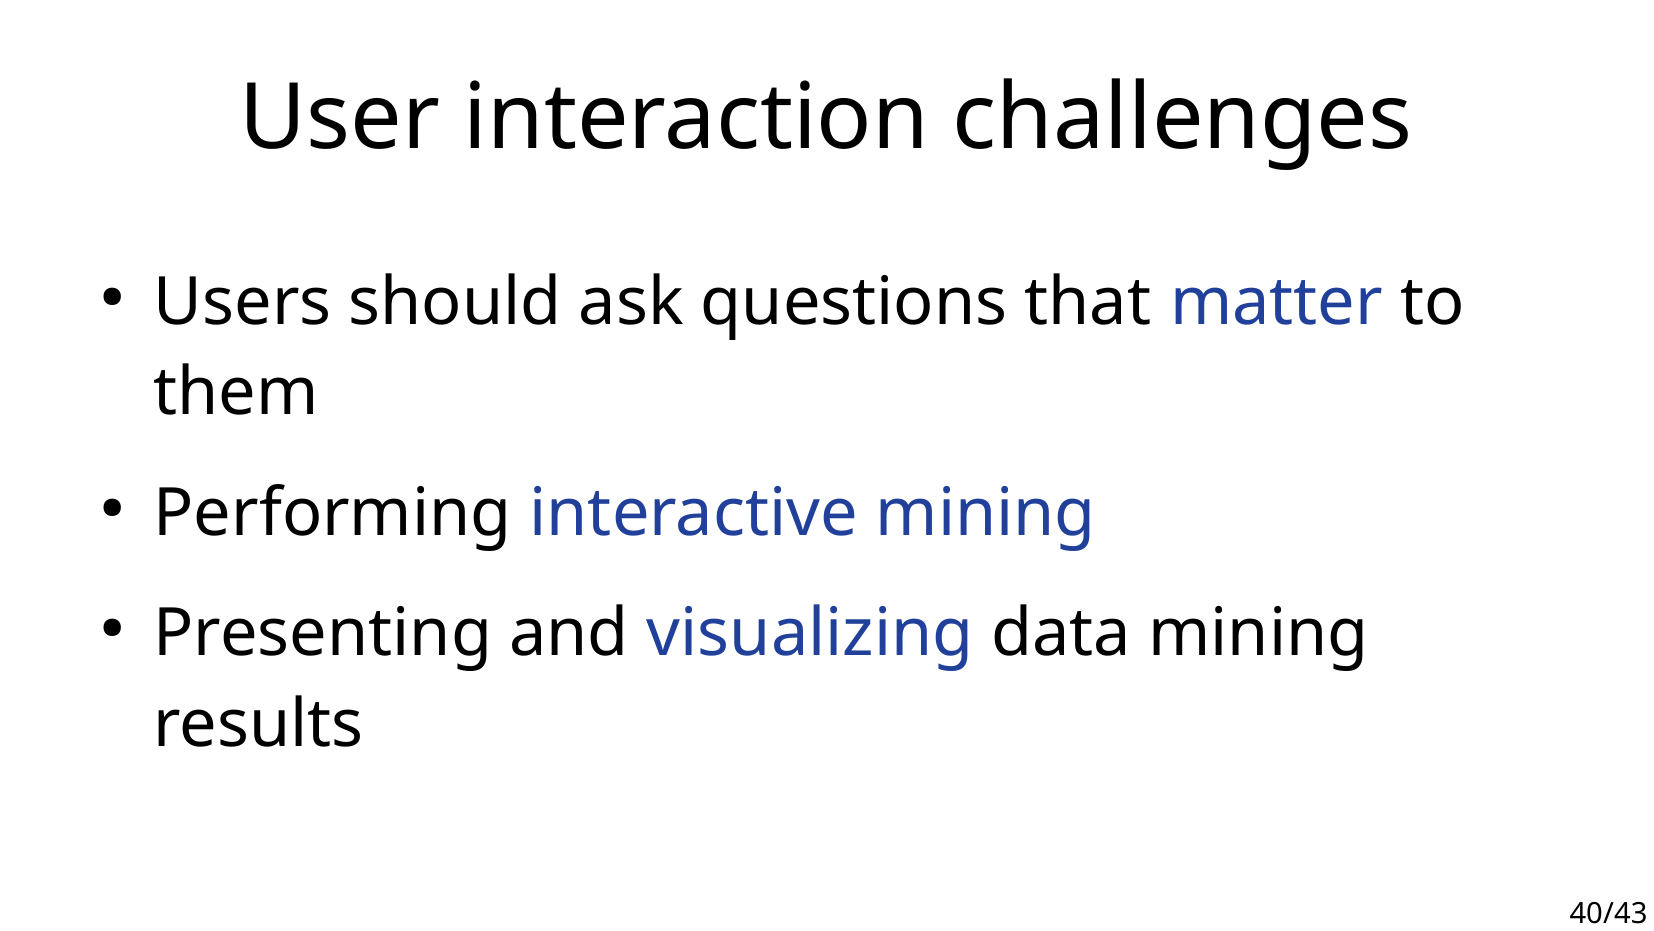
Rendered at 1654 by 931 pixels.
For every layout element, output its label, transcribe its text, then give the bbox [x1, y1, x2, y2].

list Users should ask questions that matter to them Performing interactive mining Presenting and visualizing data mining results [82, 253, 1571, 793]
title User interaction challenges [82, 1, 1571, 226]
